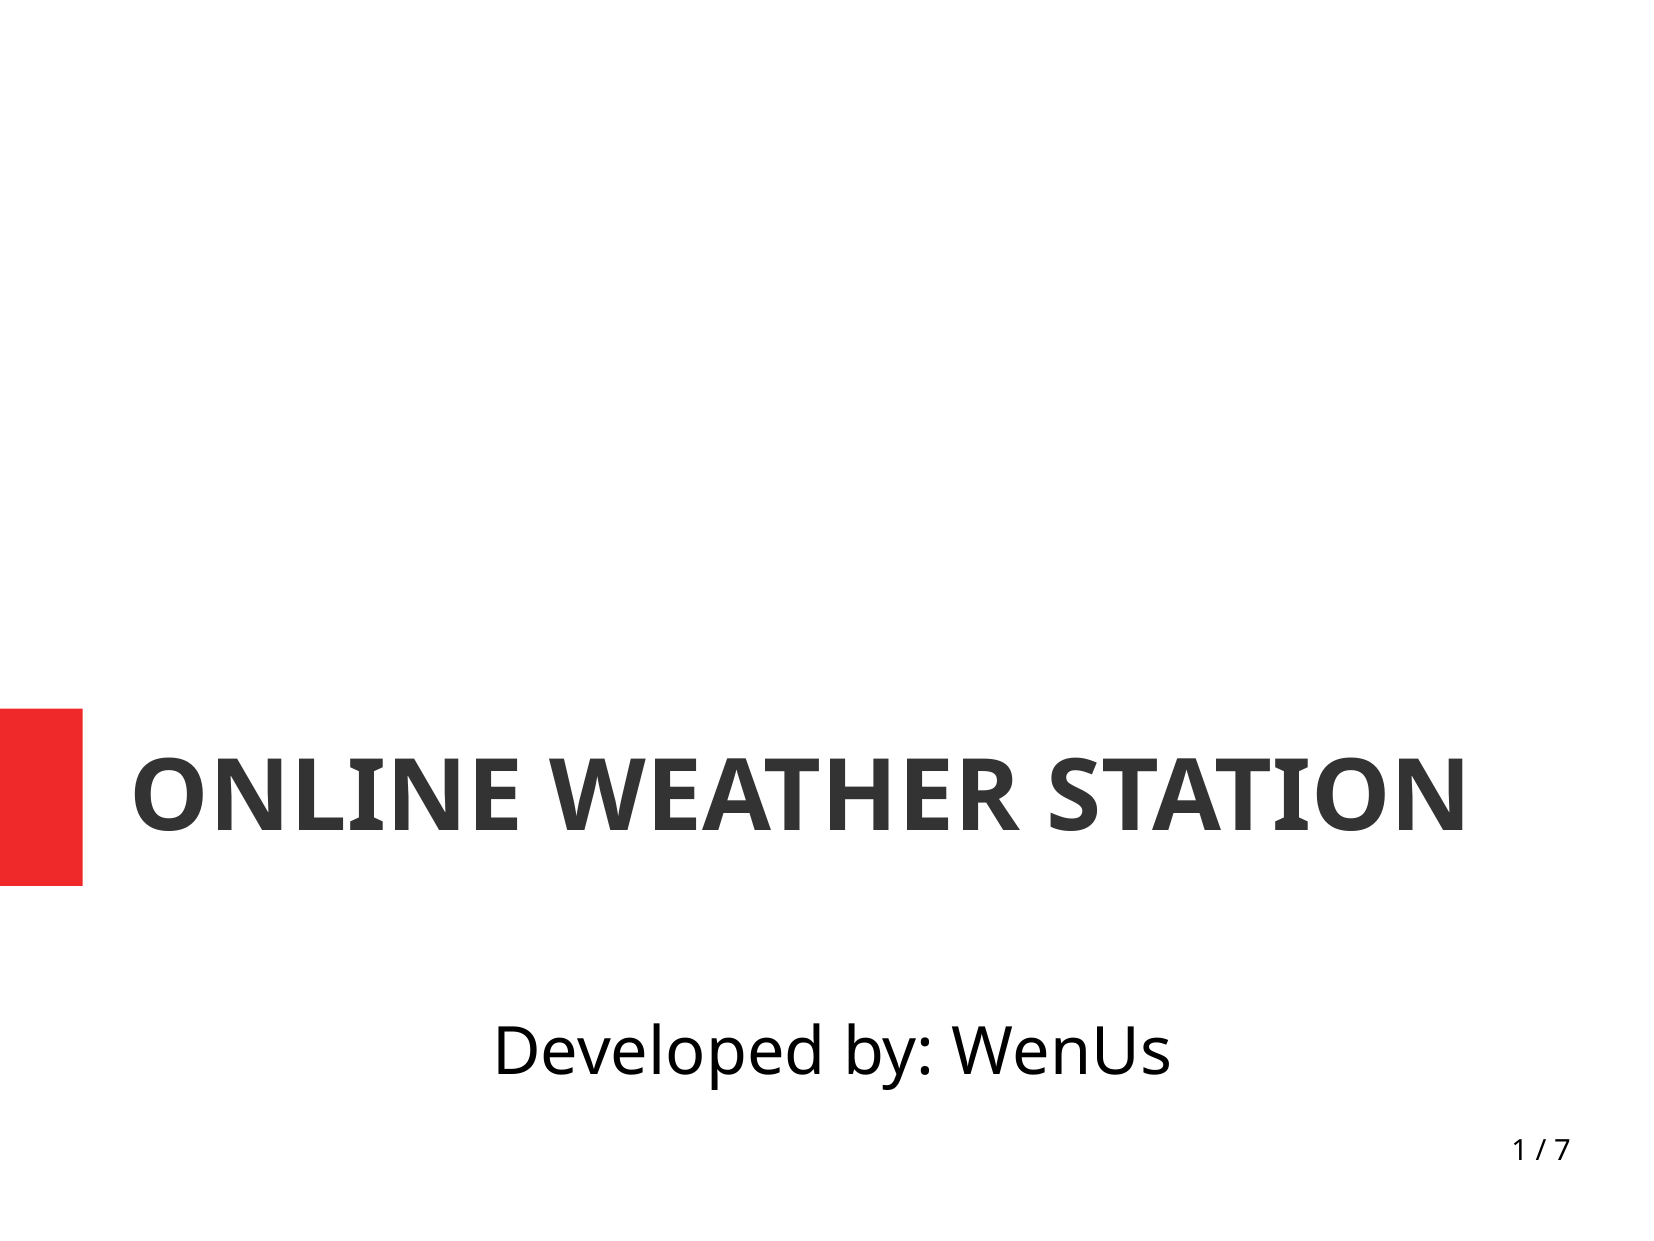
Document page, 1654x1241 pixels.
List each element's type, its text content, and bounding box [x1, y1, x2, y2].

subtitle Developed by: WenUs [129, 968, 1536, 1130]
title ONLINE WEATHER STATION [129, 655, 1536, 928]
